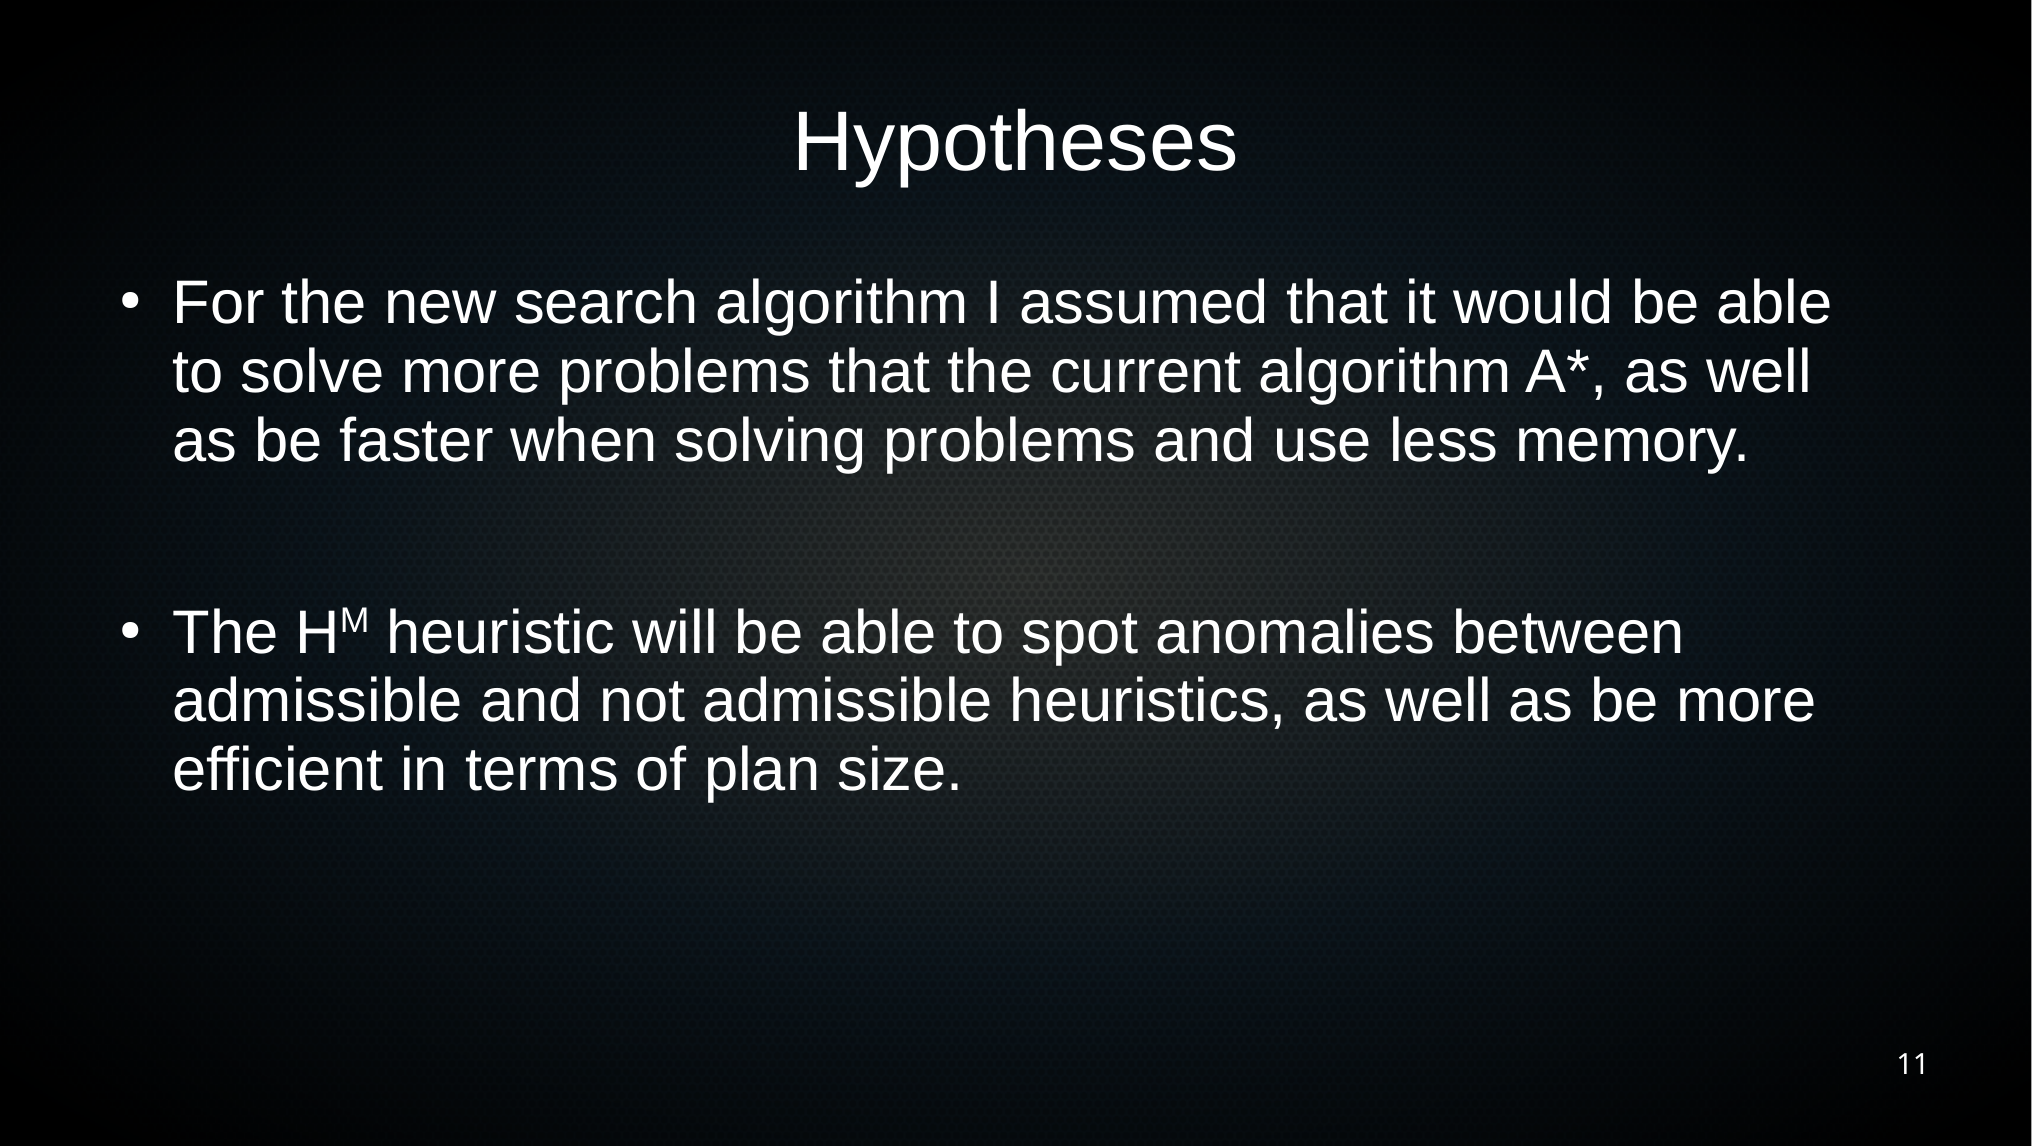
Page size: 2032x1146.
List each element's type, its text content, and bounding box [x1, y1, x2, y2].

picture [0, 0, 2032, 1146]
list For the new search algorithm I assumed that it would be able to solve more problems that the current algorithm A*, as well as be faster when solving problems and use less memory. The HM heuristic will be able to spot anomalies between admissible and not admissible heuristics, as well as be more efficient in terms of plan size. [101, 268, 1890, 933]
title Hypotheses [101, 45, 1930, 237]
